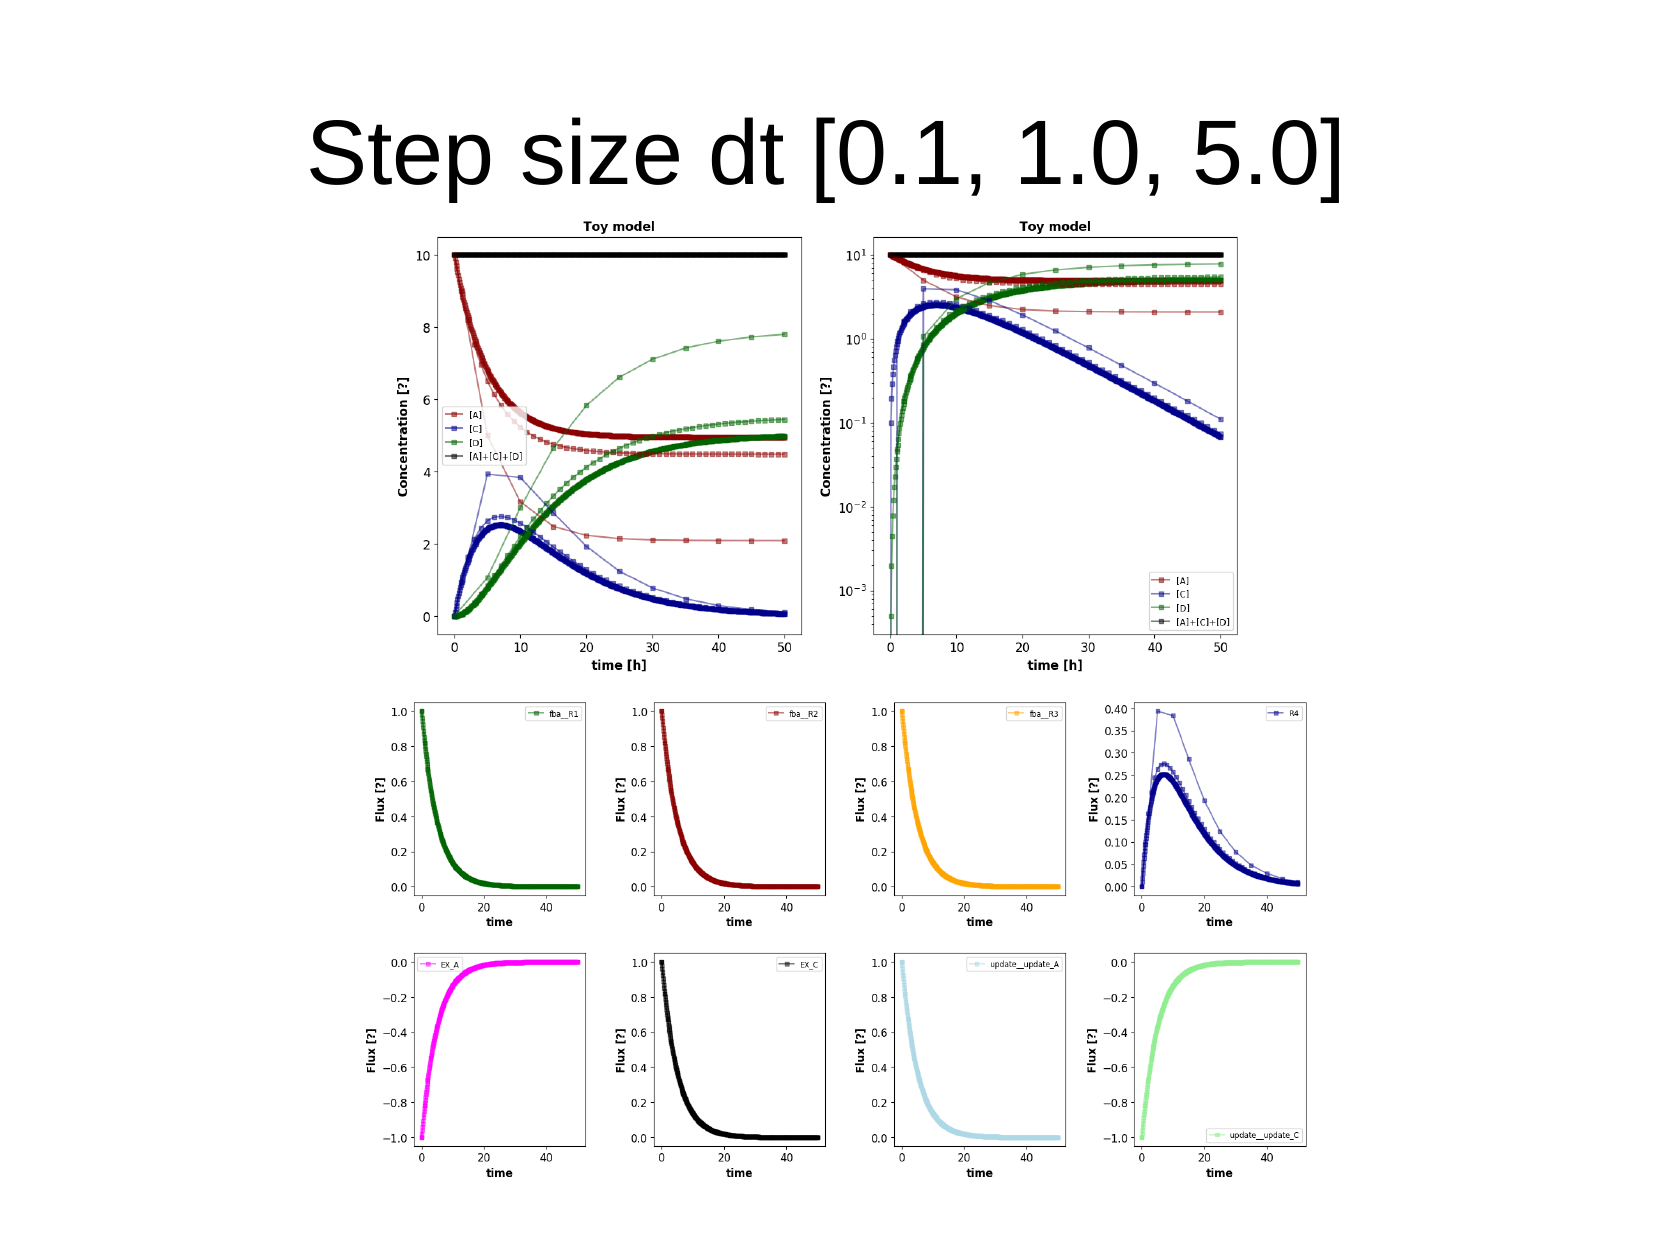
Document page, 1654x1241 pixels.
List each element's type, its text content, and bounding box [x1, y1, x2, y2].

title Step size dt [0.1, 1.0, 5.0] [82, 49, 1571, 257]
picture [390, 213, 1246, 679]
picture [360, 694, 1314, 1186]
